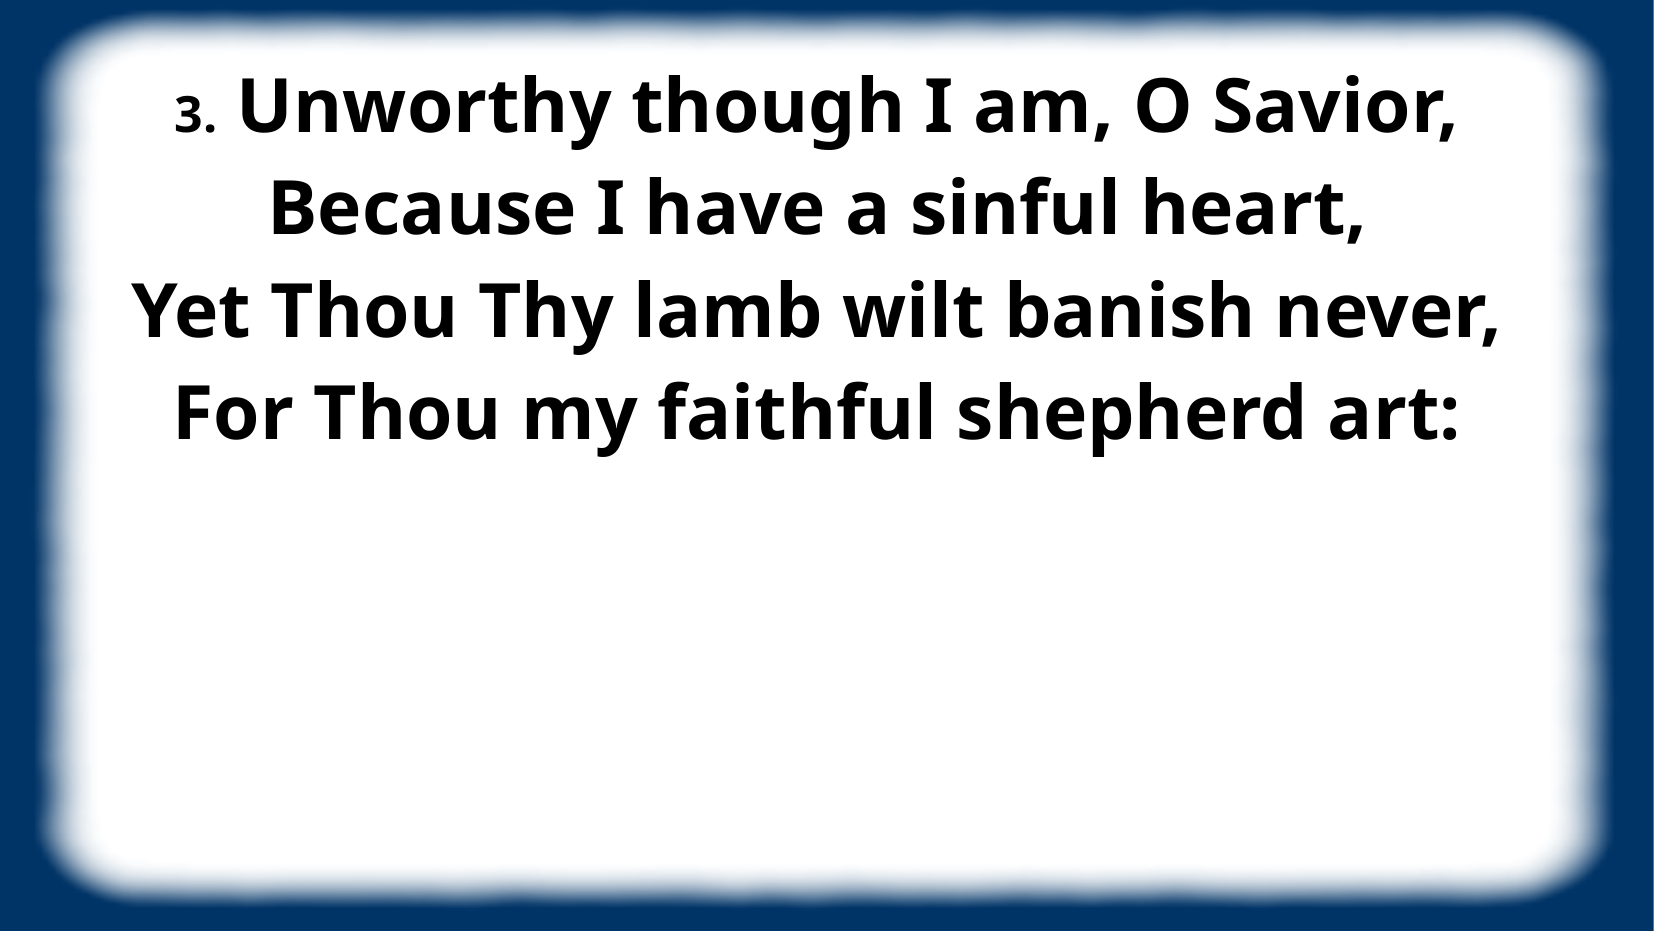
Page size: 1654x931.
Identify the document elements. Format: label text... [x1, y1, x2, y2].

picture [0, 0, 1654, 931]
text_box 3. Unworthy though I am, O Savior, Because I have a sinful heart, Yet Thou Thy lamb wilt banish never, For Thou my faithful shepherd art: [90, 45, 1546, 468]
